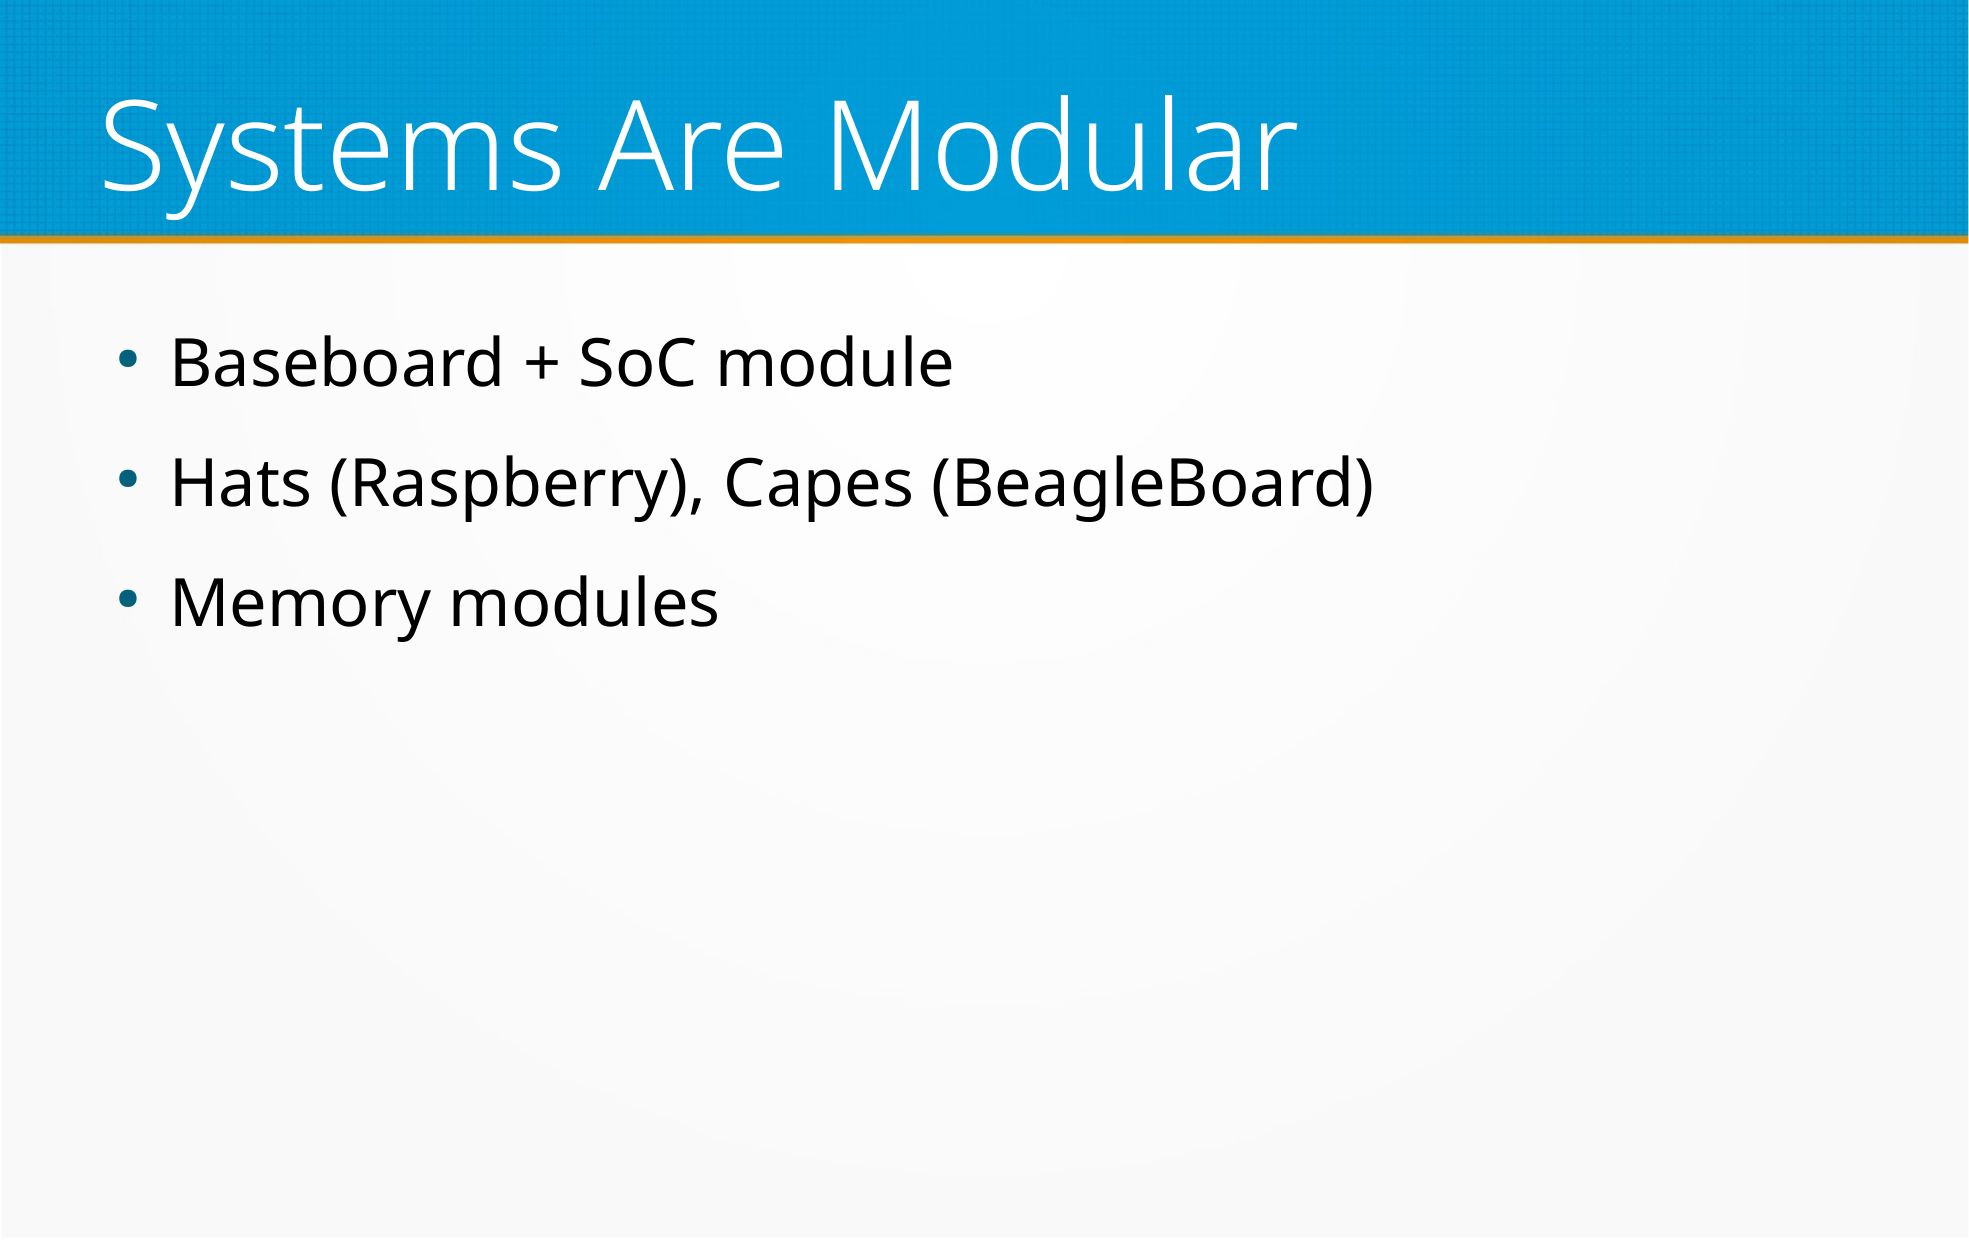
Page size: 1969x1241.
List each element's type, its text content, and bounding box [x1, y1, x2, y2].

picture [0, 233, 1969, 1241]
title Systems Are Modular [98, 19, 1870, 227]
list Baseboard + SoC module Hats (Raspberry), Capes (BeagleBoard) Memory modules [98, 315, 1861, 1081]
